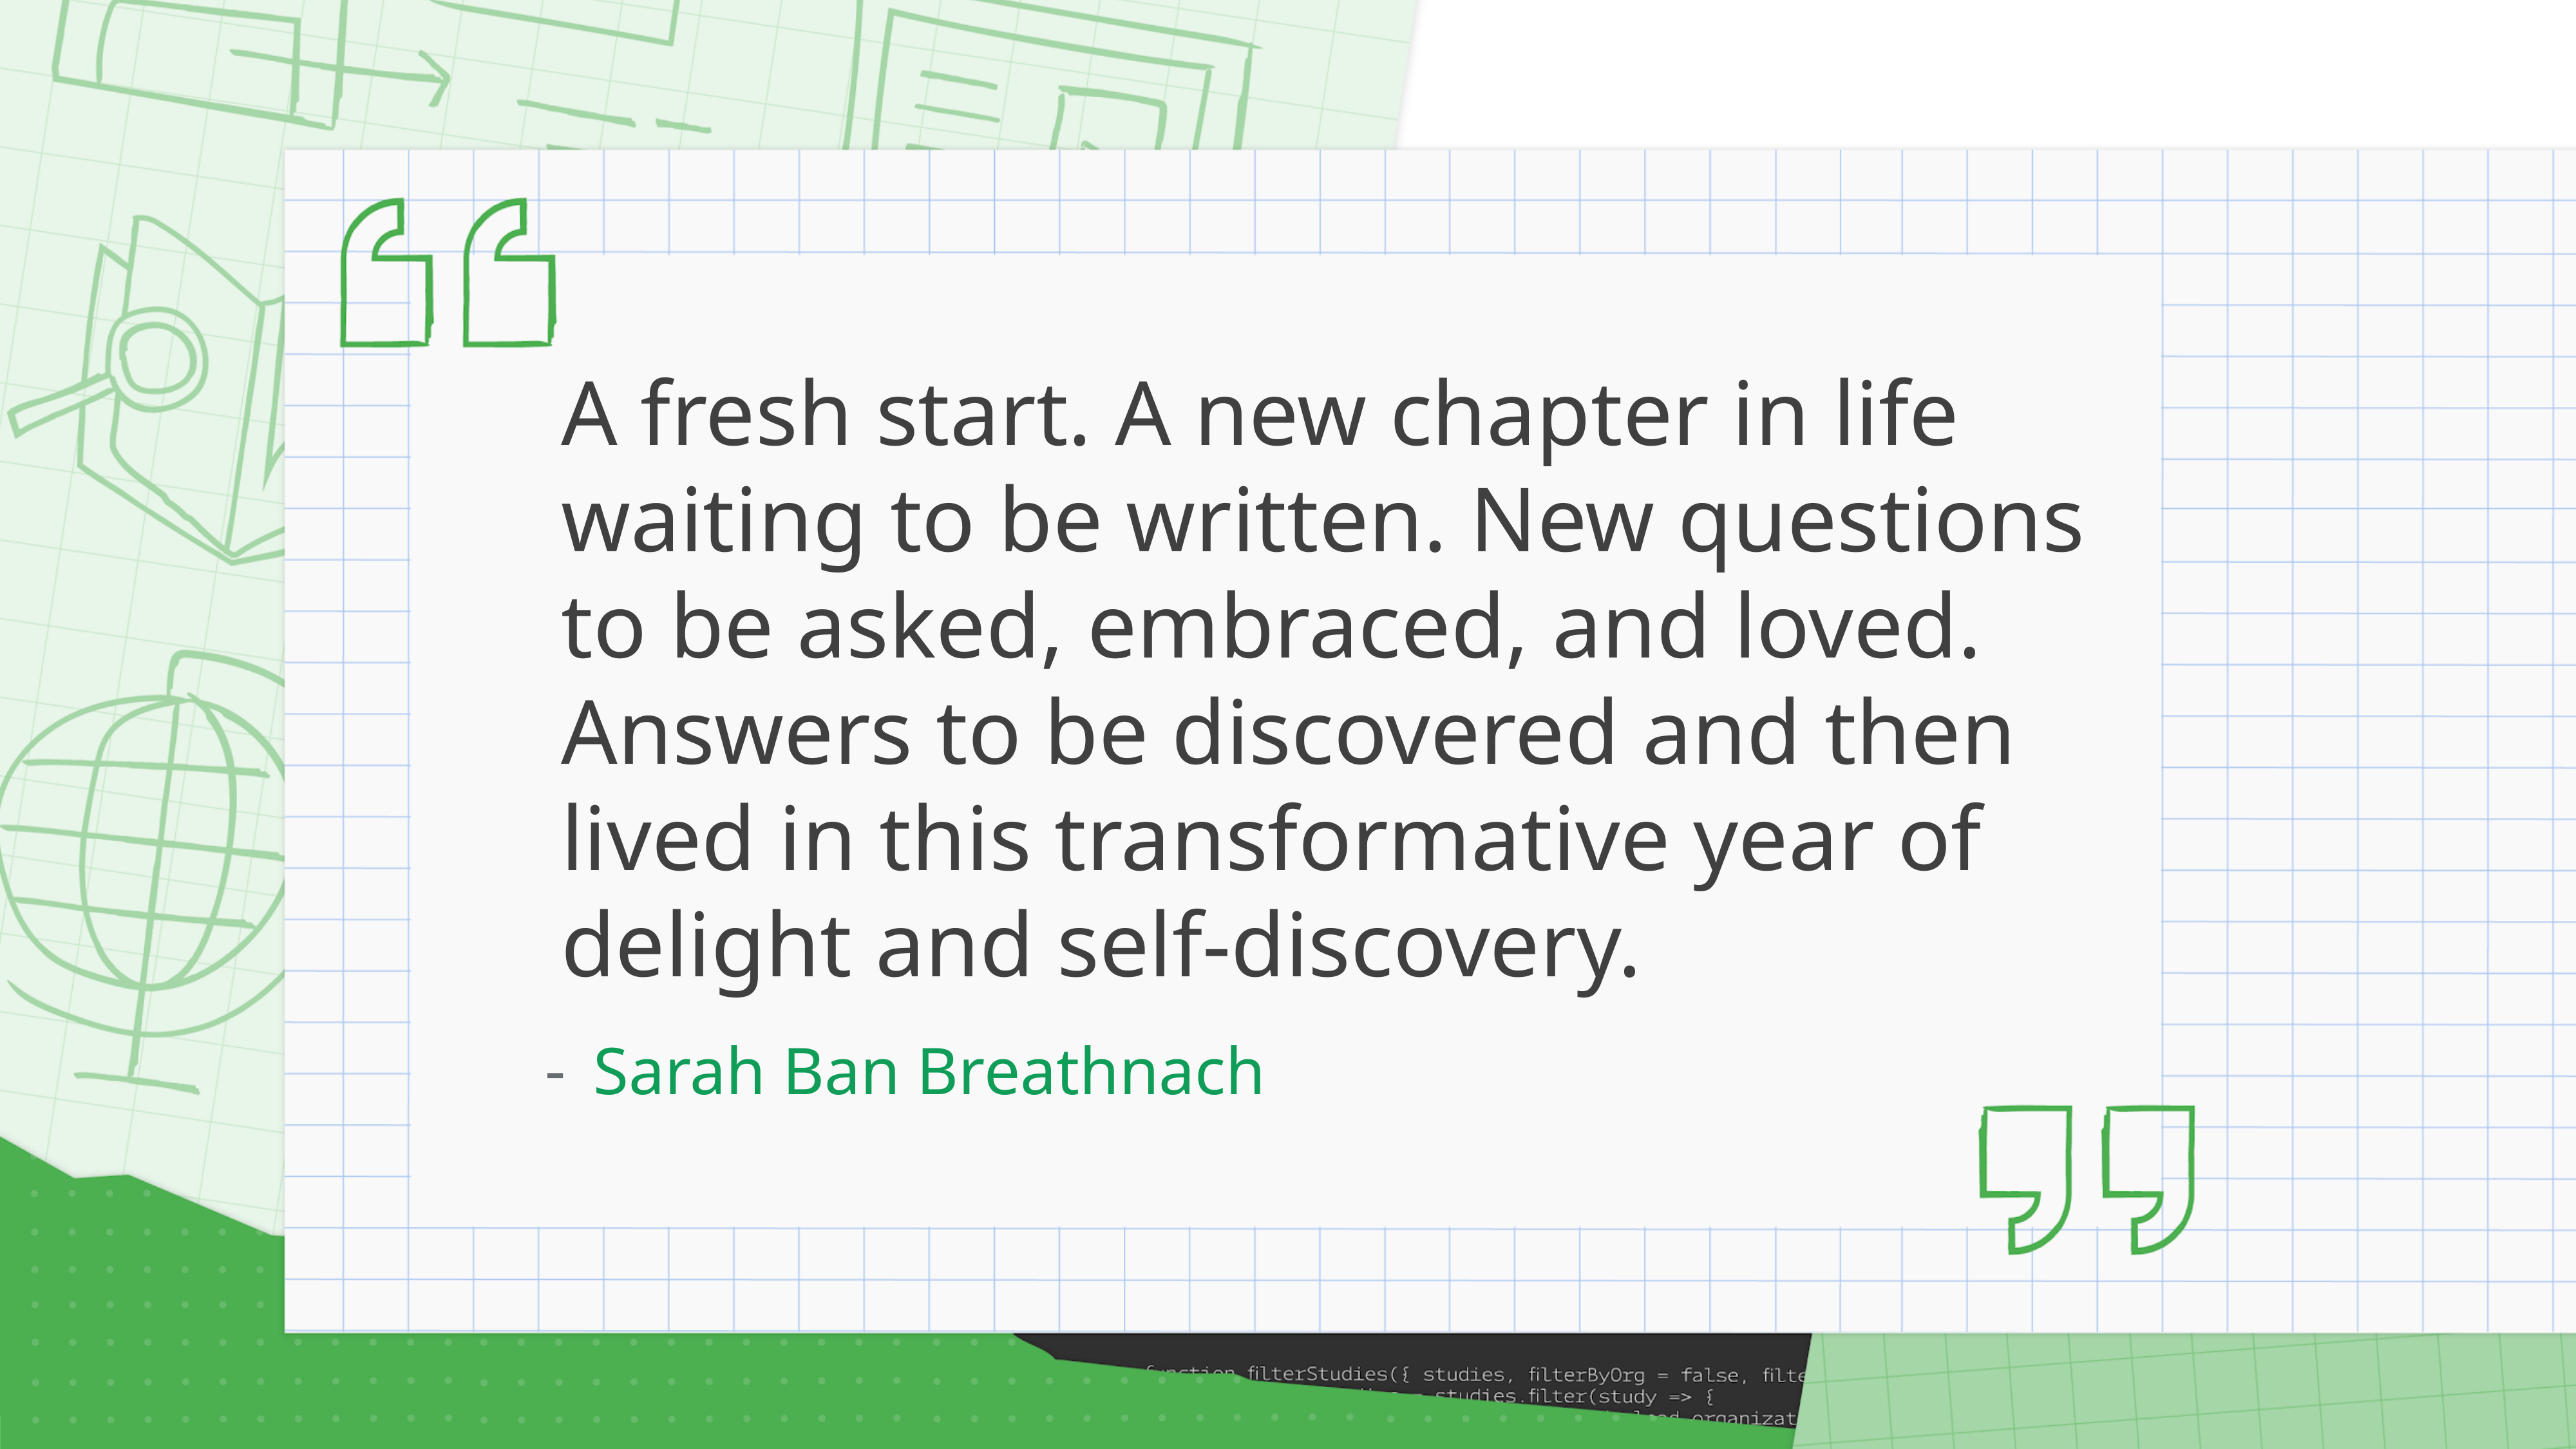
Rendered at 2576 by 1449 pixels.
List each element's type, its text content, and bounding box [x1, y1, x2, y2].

subtitle Sarah Ban Breathnach [535, 1020, 2105, 1449]
title A fresh start. A new chapter in life waiting to be written. New questions to be asked, embraced, and loved. Answers to be discovered and then lived in this transformative year of delight and self-discovery. [535, 330, 2175, 1126]
picture [0, 0, 2576, 1449]
